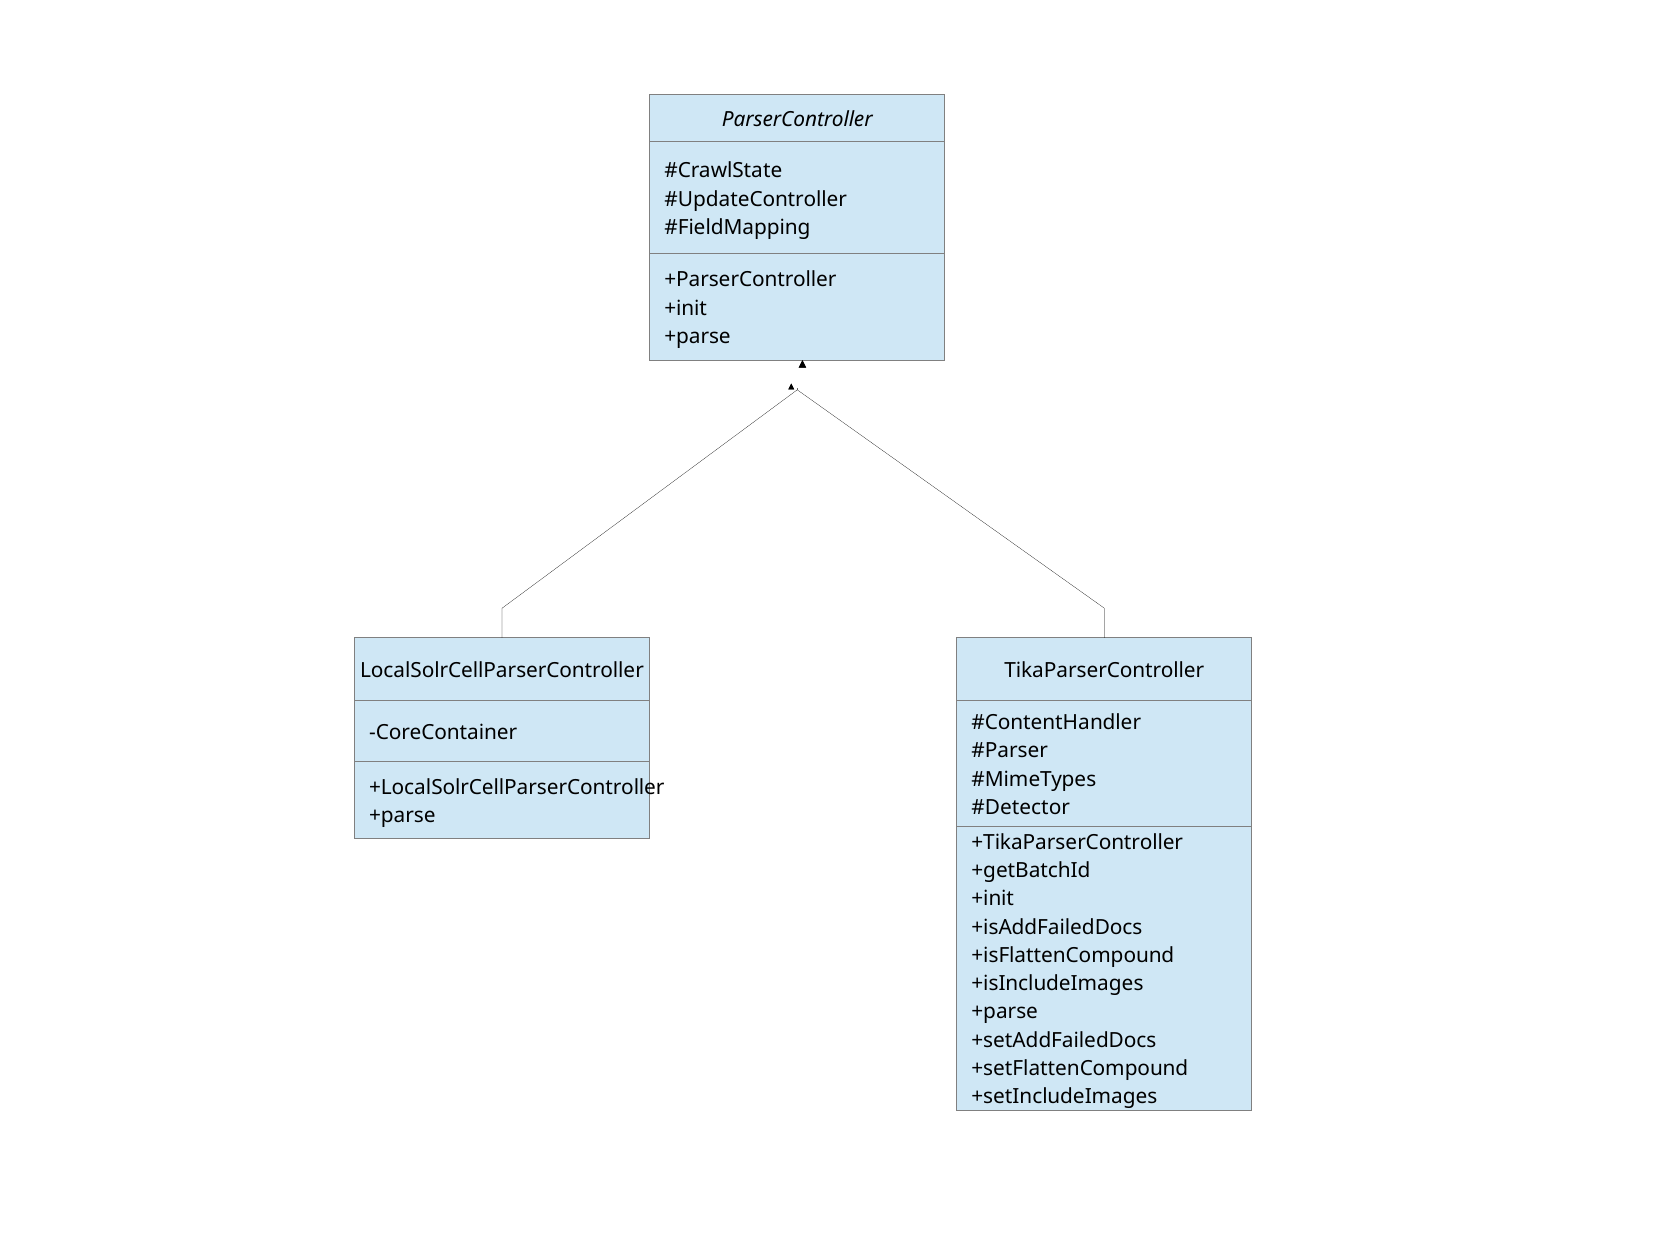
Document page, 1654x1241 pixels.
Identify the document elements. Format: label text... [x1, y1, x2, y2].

text_box +LocalSolrCellParserController +parse [354, 761, 650, 839]
text_box LocalSolrCellParserController [354, 637, 650, 701]
text_box #ContentHandler #Parser #MimeTypes #Detector [956, 701, 1252, 826]
text_box TikaParserController [956, 637, 1252, 701]
text_box -CoreContainer [354, 701, 650, 761]
text_box +ParserController +init +parse [649, 253, 945, 361]
text_box ParserController [649, 94, 945, 142]
text_box +TikaParserController +getBatchId +init +isAddFailedDocs +isFlattenCompound +isIncludeImages +parse +setAddFailedDocs +setFlattenCompound +setIncludeImages [956, 826, 1252, 1111]
text_box #CrawlState #UpdateController #FieldMapping [649, 142, 945, 253]
